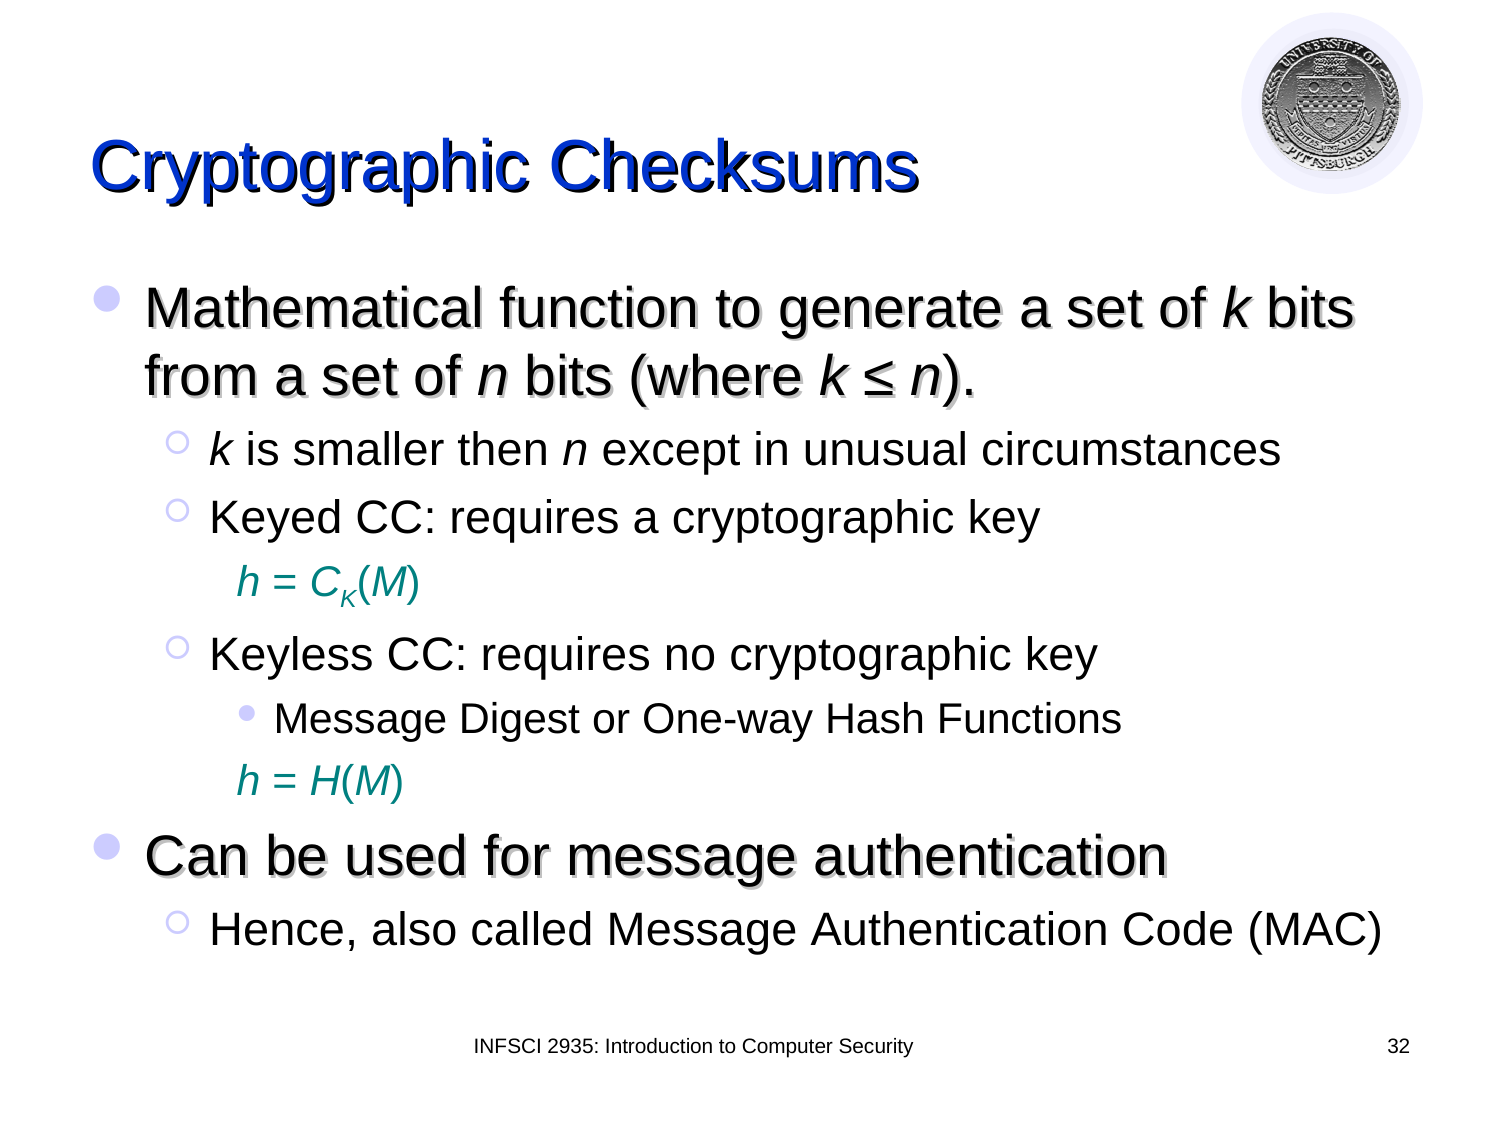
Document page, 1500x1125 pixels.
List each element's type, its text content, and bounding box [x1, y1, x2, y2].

list Mathematical function to generate a set of k bits from a set of n bits (where k ≤ n). k is smaller then n except in unusual circumstances Keyed CC: requires a cryptographic key h = CK(M) Keyless CC: requires no cryptographic key Message Digest or One-way Hash Functions h = H(M) Can be used for message authentication Hence, also called Message Authentication Code (MAC) [75, 262, 1426, 1006]
title Cryptographic Checksums [75, 24, 1426, 213]
